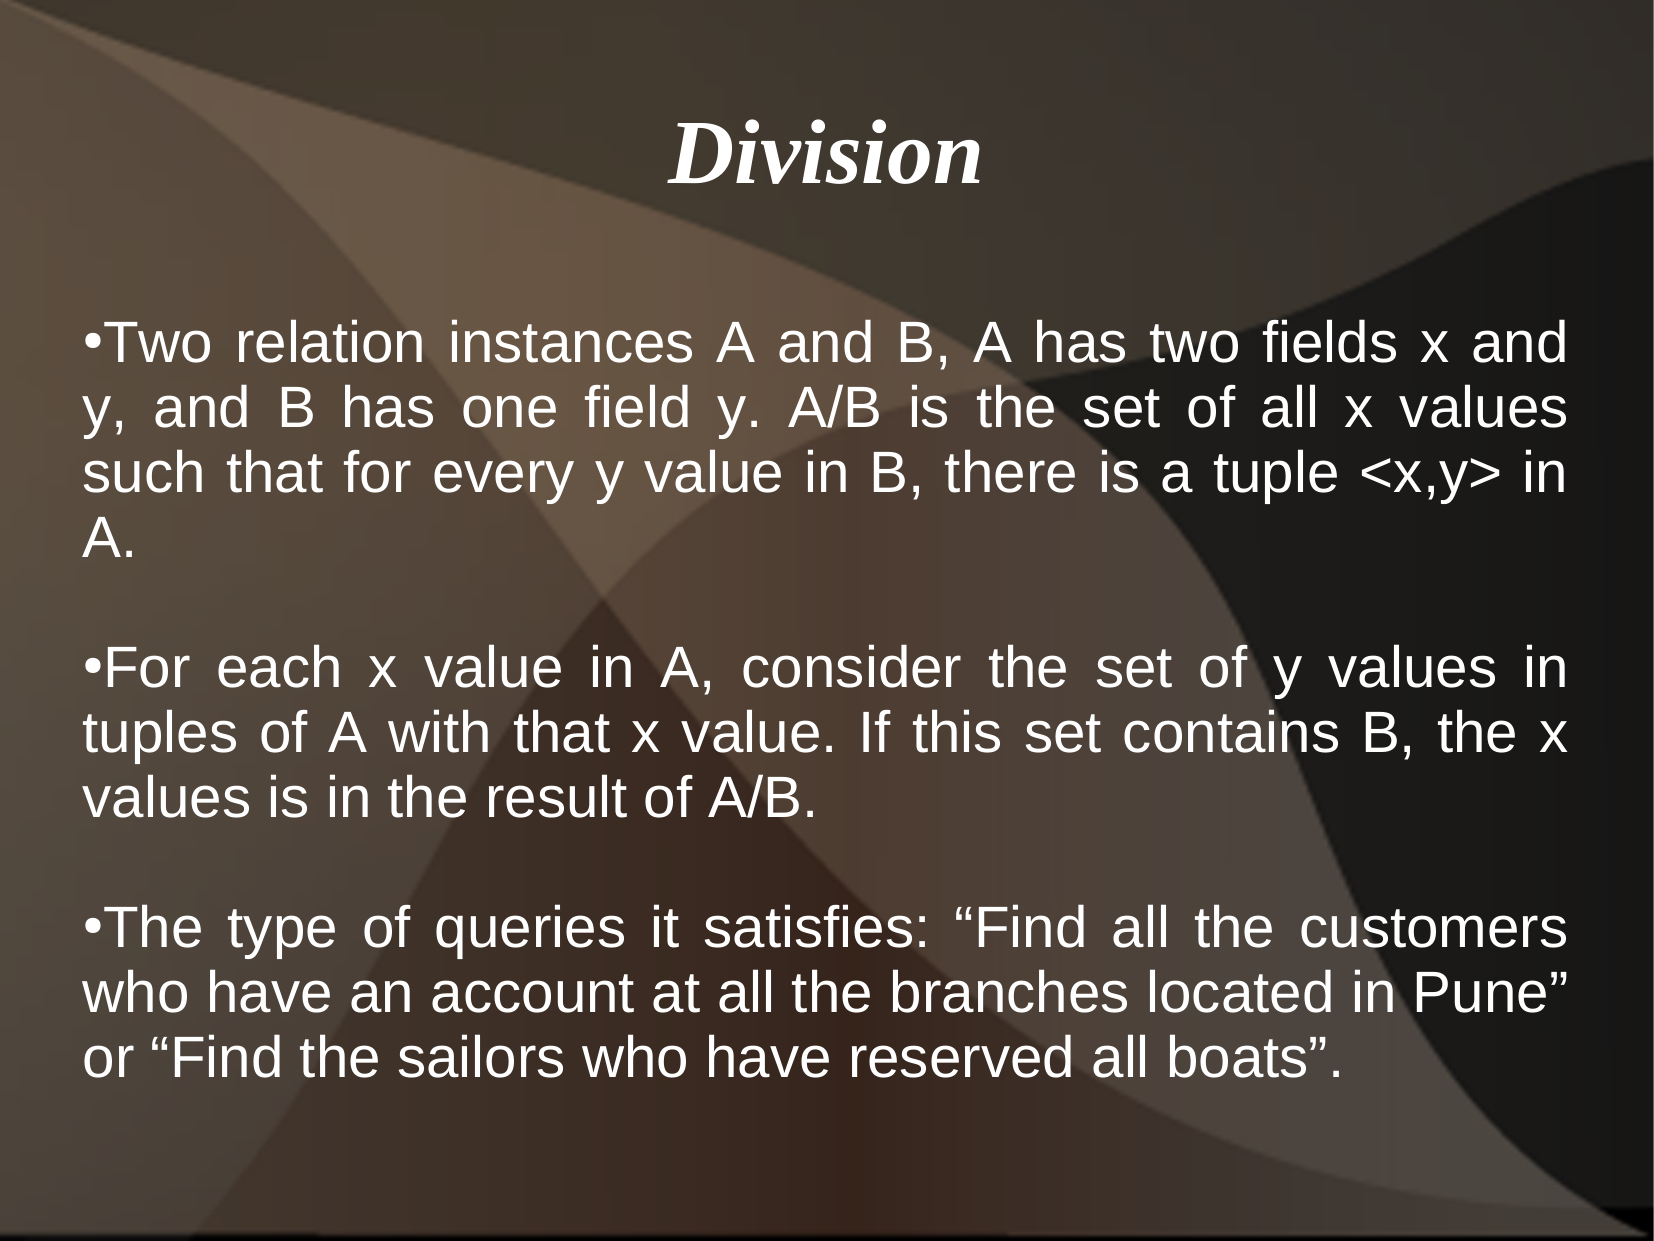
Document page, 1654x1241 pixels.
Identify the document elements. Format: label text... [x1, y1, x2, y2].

title Division [82, 56, 1571, 250]
subtitle Two relation instances A and B, A has two fields x and y, and B has one field y. A/B is the set of all x values such that for every y value in B, there is a tuple <x,y> in A. For each x value in A, consider the set of y values in tuples of A with that x value. If this set contains B, the x values is in the result of A/B. The type of queries it satisfies: “Find all the customers who have an account at all the branches located in Pune” or “Find the sailors who have reserved all boats”. [82, 297, 1571, 1102]
picture [0, 0, 1654, 1241]
